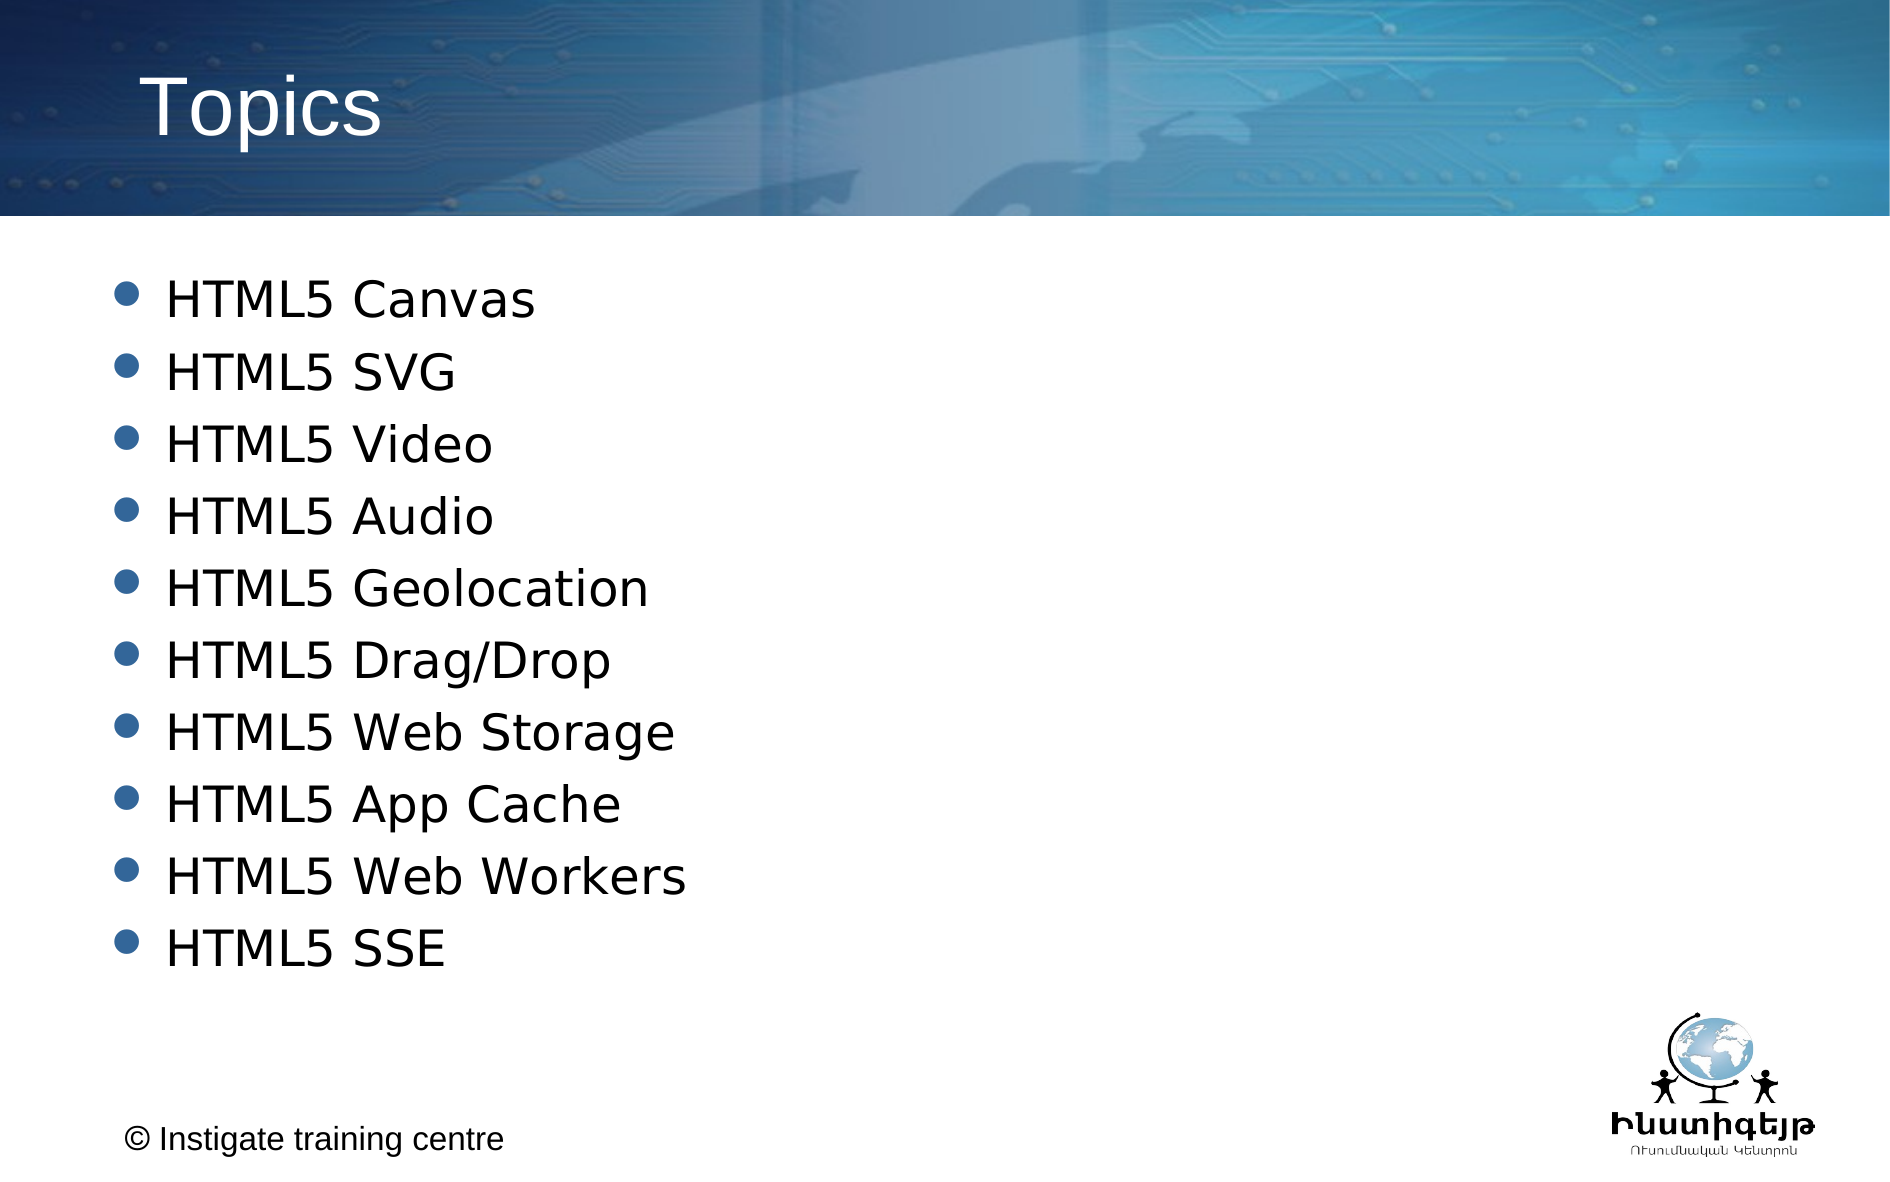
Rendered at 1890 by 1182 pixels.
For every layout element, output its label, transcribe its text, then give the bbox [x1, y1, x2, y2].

picture [0, 0, 1890, 216]
list HTML5 Canvas HTML5 SVG HTML5 Video HTML5 Audio HTML5 Geolocation HTML5 Drag/Drop HTML5 Web Storage HTML5 App Cache HTML5 Web Workers HTML5 SSE [110, 276, 1801, 299]
picture [1612, 1012, 1815, 1157]
